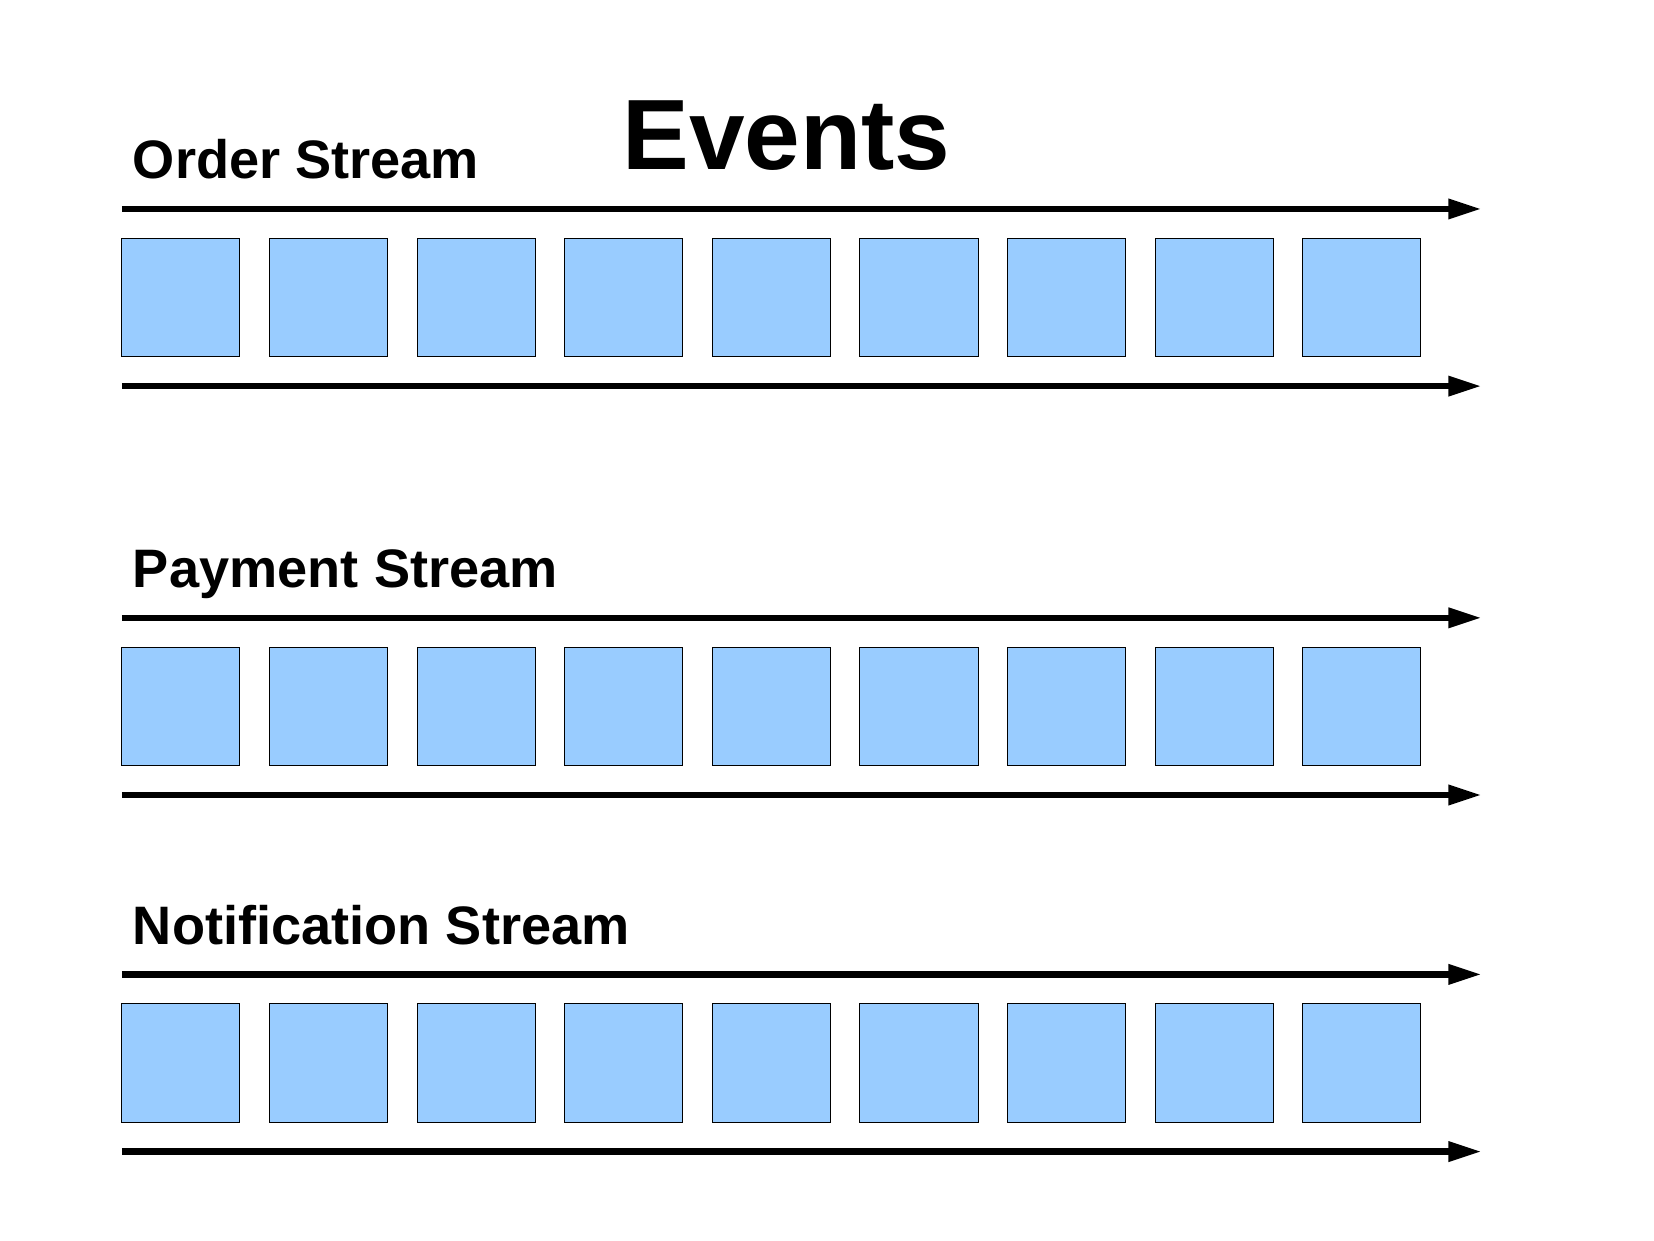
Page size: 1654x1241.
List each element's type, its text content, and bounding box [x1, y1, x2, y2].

text_box [417, 647, 536, 766]
text_box [121, 1003, 240, 1123]
text_box [712, 1003, 831, 1123]
text_box [1155, 647, 1274, 766]
text_box Order Stream [118, 122, 495, 199]
text_box [1155, 238, 1274, 357]
text_box [269, 1003, 388, 1123]
text_box [1155, 1003, 1274, 1123]
text_box [859, 238, 979, 357]
text_box [1302, 238, 1421, 357]
text_box [564, 647, 683, 766]
text_box [269, 238, 388, 357]
text_box Events [509, 71, 1063, 237]
text_box [417, 238, 536, 357]
text_box [121, 647, 240, 766]
text_box [269, 647, 388, 766]
text_box [1302, 647, 1421, 766]
text_box [859, 647, 979, 766]
text_box Payment Stream [118, 531, 574, 608]
text_box [1302, 1003, 1421, 1123]
text_box Notification Stream [118, 888, 646, 964]
text_box [564, 1003, 683, 1123]
text_box [712, 238, 831, 357]
text_box [564, 238, 683, 357]
text_box [1007, 647, 1126, 766]
text_box [1007, 1003, 1126, 1123]
text_box [712, 647, 831, 766]
text_box [121, 238, 240, 357]
text_box [417, 1003, 536, 1123]
text_box [859, 1003, 979, 1123]
text_box [1007, 238, 1126, 357]
